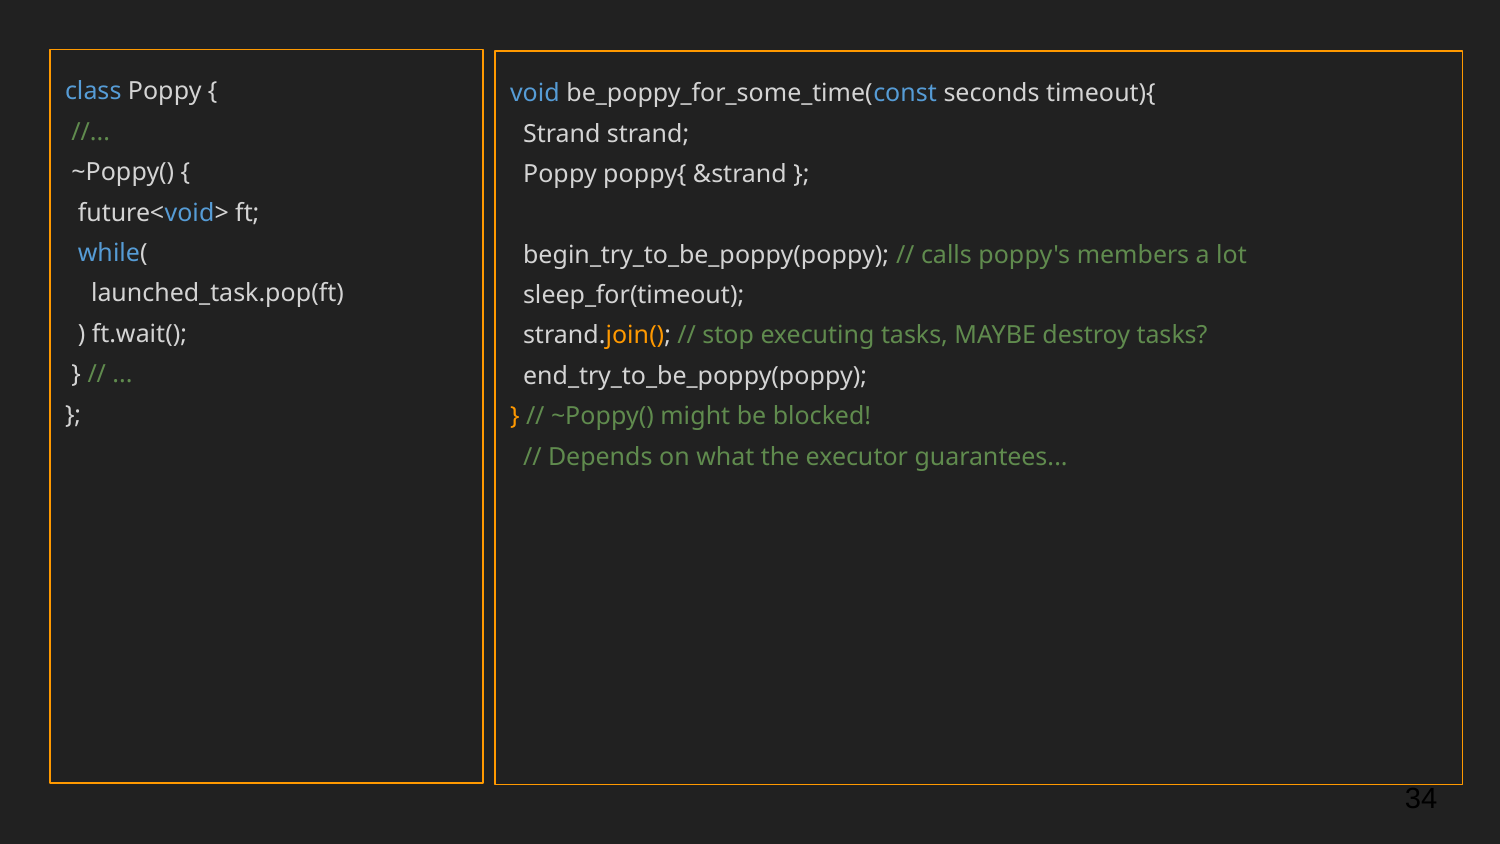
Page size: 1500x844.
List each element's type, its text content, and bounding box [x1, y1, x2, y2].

list void be_poppy_for_some_time(const seconds timeout){ Strand strand; Poppy poppy{ &strand }; begin_try_to_be_poppy(poppy); // calls poppy's members a lot sleep_for(timeout); strand.join(); // stop executing tasks, MAYBE destroy tasks? end_try_to_be_poppy(poppy); } // ~Poppy() might be blocked! // Depends on what the executor guarantees... [495, 51, 1463, 785]
slide_number <number> [1389, 764, 1480, 830]
list class Poppy { //... ~Poppy() { future<void> ft; while( launched_task.pop(ft) ) ft.wait(); } // ... }; [50, 49, 484, 783]
